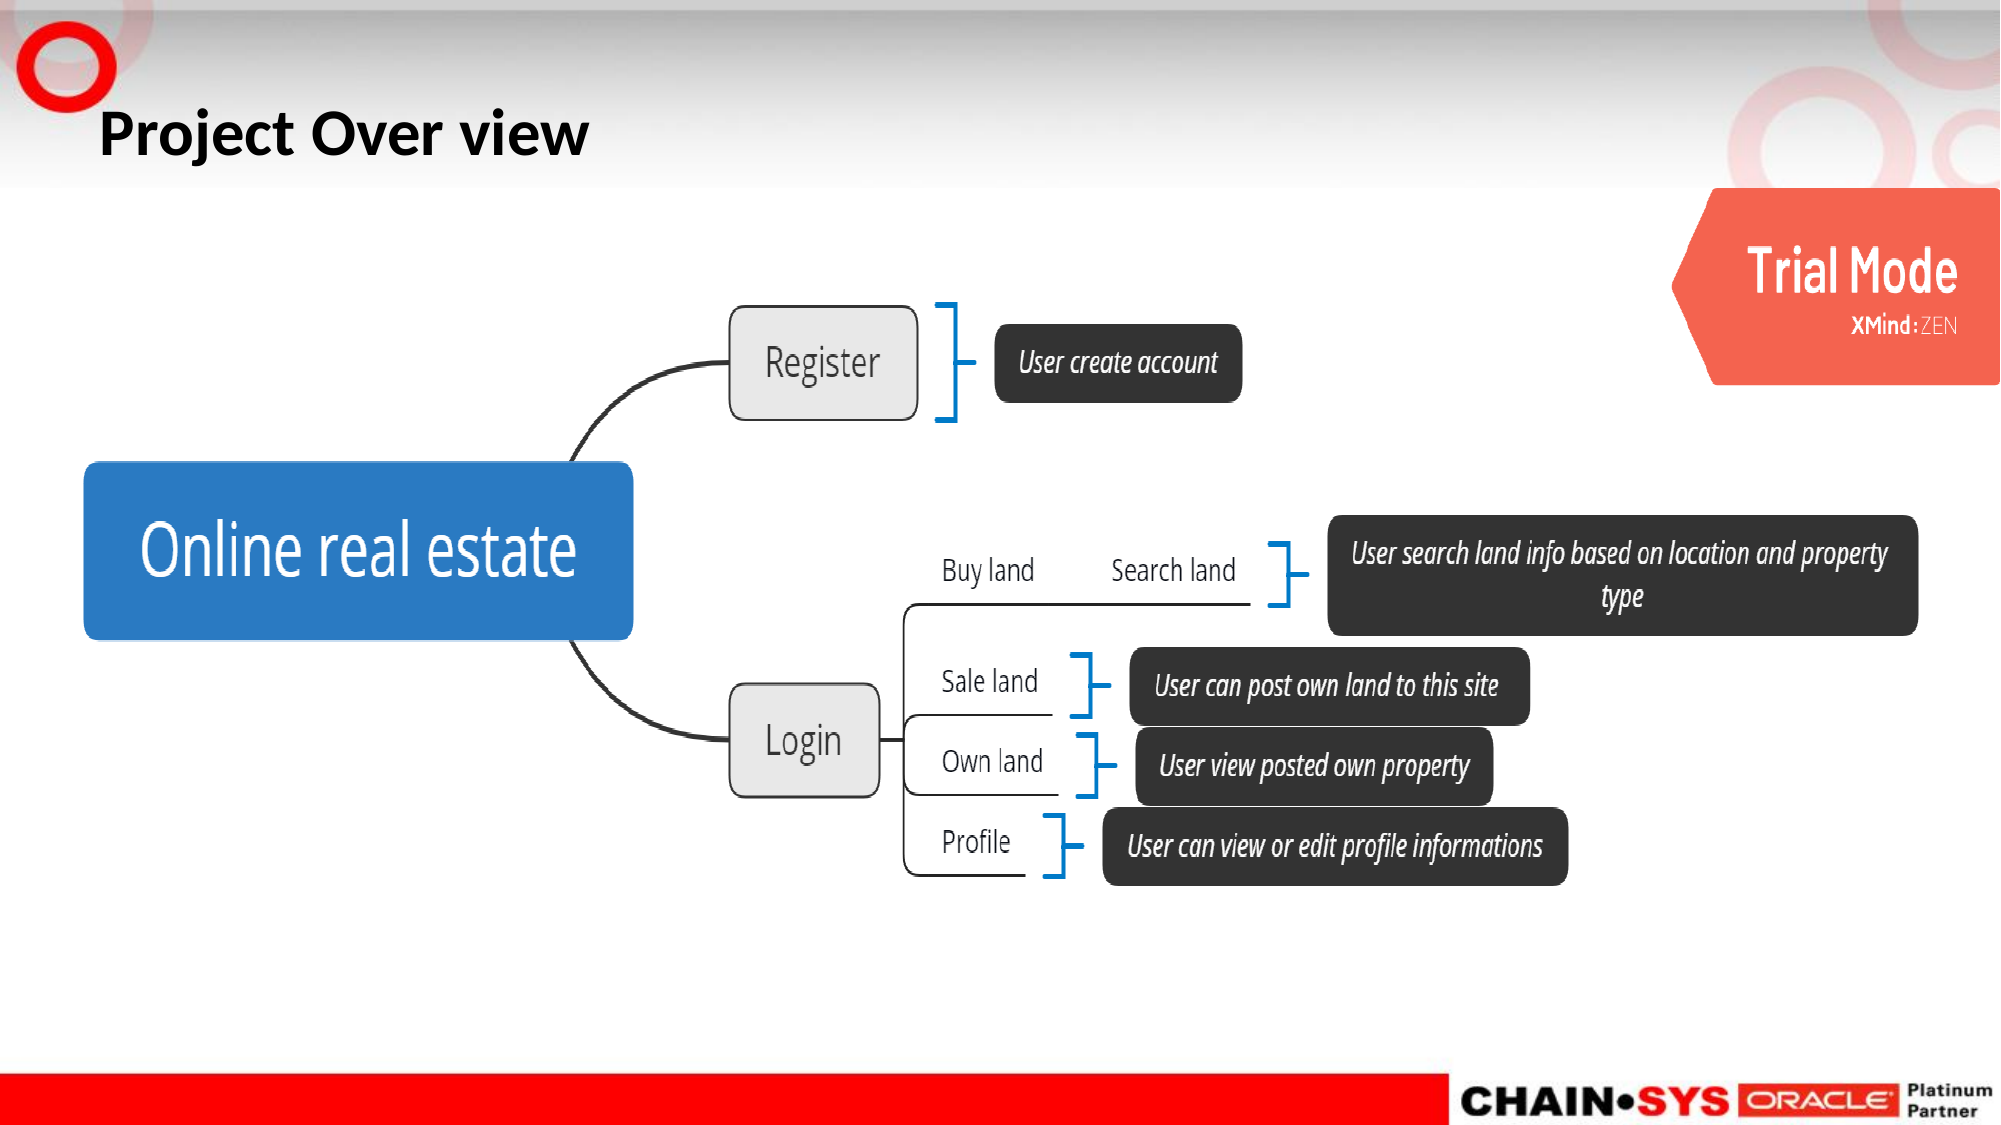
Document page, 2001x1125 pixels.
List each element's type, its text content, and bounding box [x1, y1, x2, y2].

picture [0, 0, 2000, 1125]
title Project Over view [99, 44, 1900, 188]
